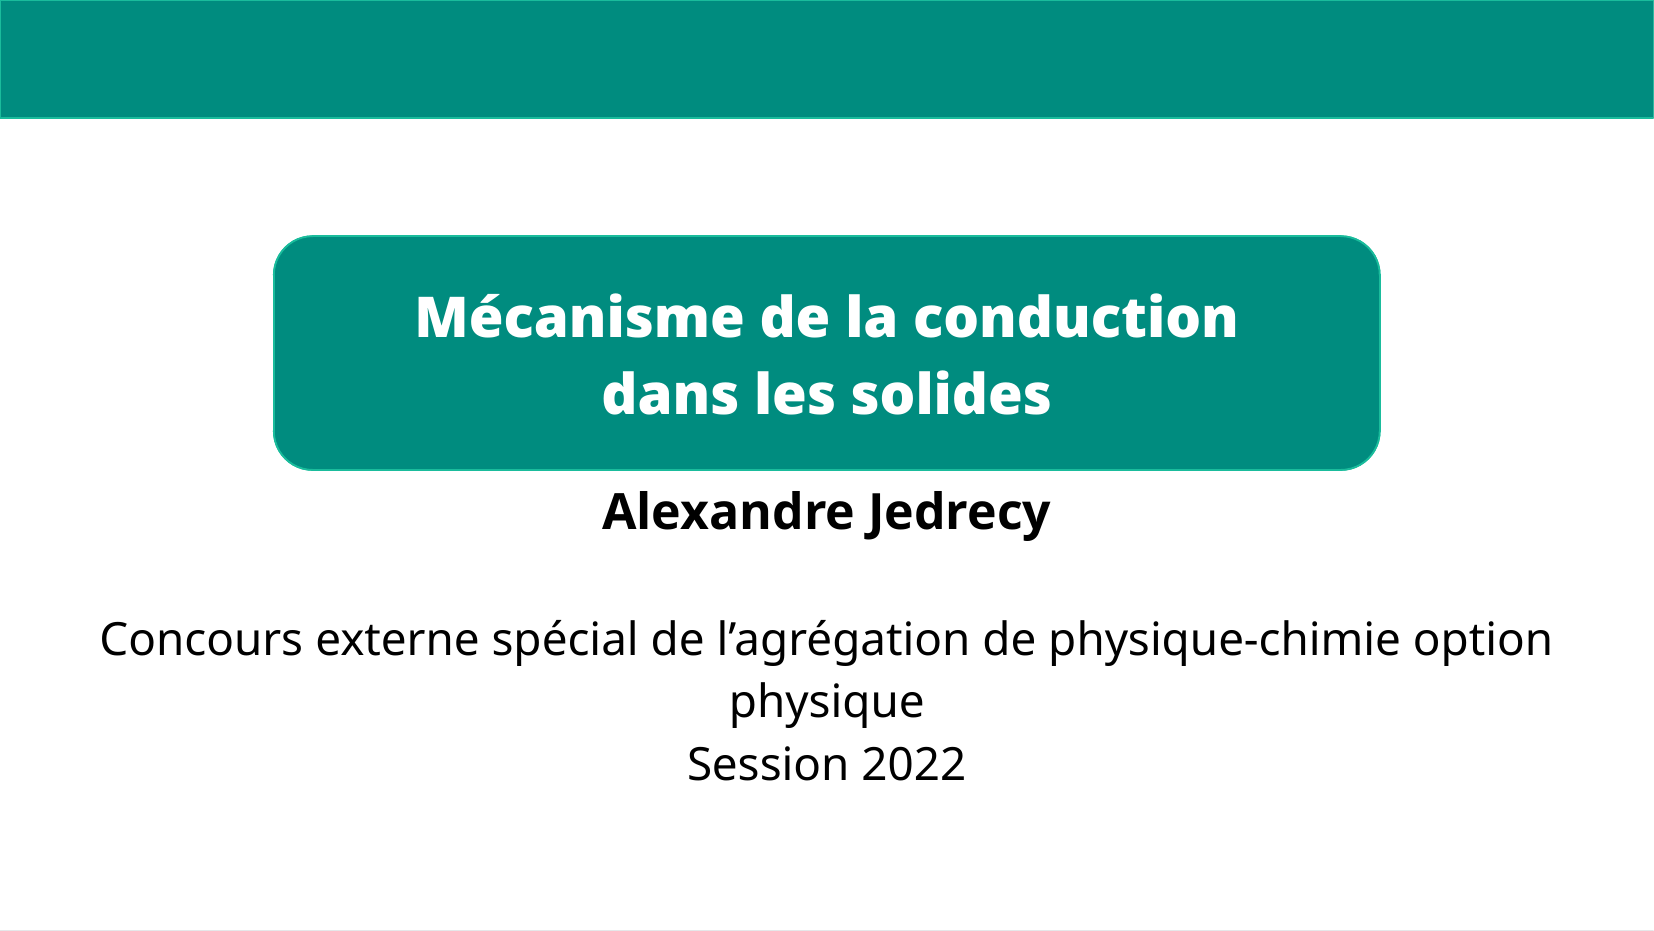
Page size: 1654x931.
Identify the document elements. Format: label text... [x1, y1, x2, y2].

text_box [1369, 253, 1380, 453]
text_box [273, 254, 284, 454]
subtitle Alexandre Jedrecy Concours externe spécial de l’agrégation de physique-chimie option physique Session 2022 [59, 501, 1595, 768]
title Mécanisme de la conduction dans les solides [284, 238, 1369, 470]
